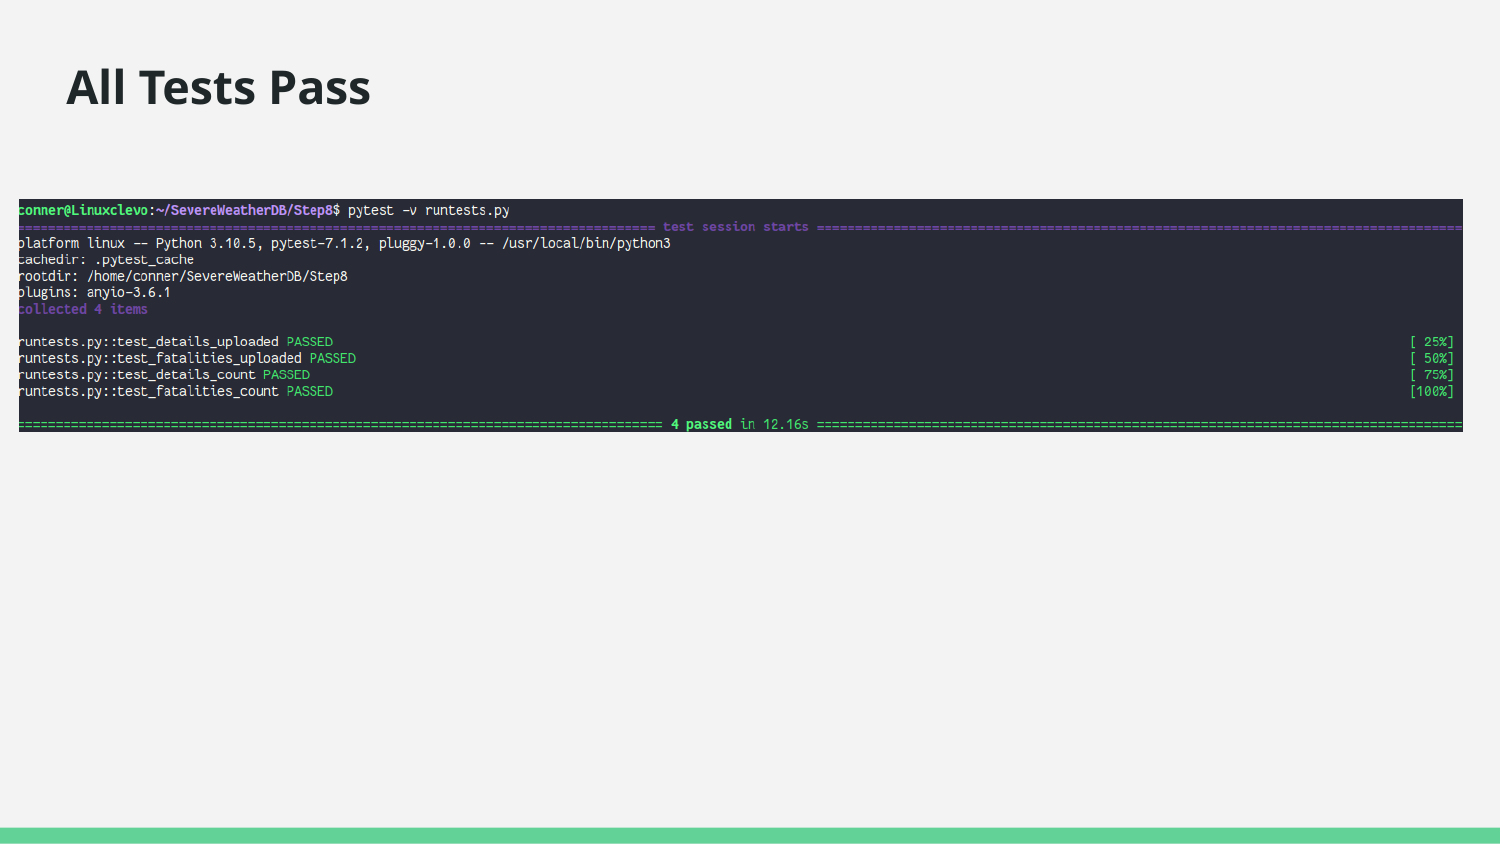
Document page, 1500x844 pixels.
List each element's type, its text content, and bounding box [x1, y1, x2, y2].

picture [19, 199, 1463, 432]
text_box All Tests Pass [51, 39, 1449, 134]
